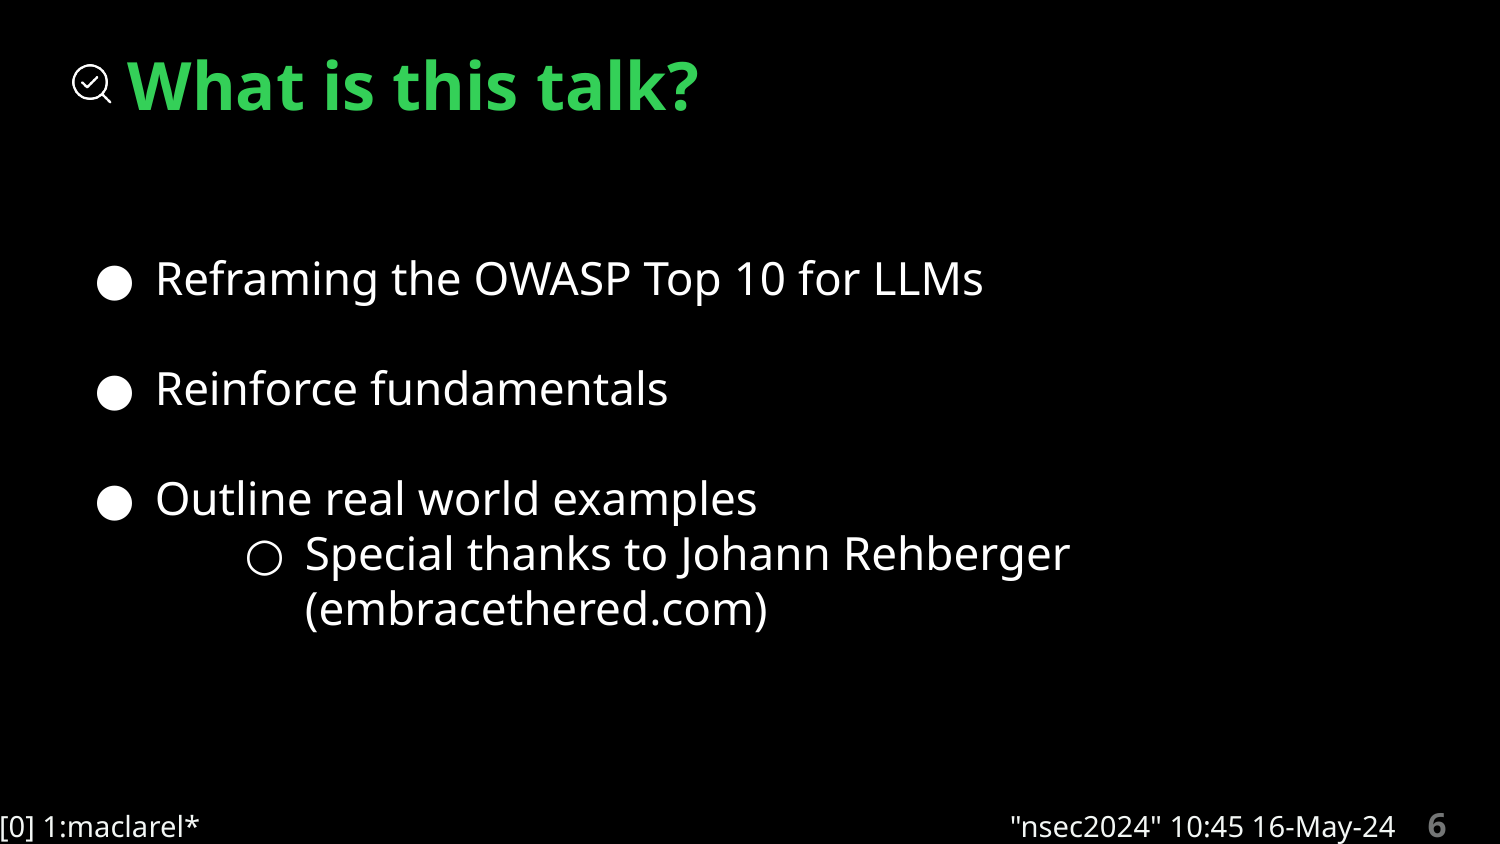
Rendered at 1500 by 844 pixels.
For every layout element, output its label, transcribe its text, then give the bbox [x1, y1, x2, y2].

text_box Reframing the OWASP Top 10 for LLMs Reinforce fundamentals Outline real world examples Special thanks to Johann Rehberger (embracethered.com) [64, 235, 1435, 651]
picture [72, 64, 112, 105]
text_box What is this talk? [112, 28, 992, 139]
text_box [0] 1:maclarel* "nsec2024" 10:45 16-May-24 6 [0, 788, 1500, 844]
